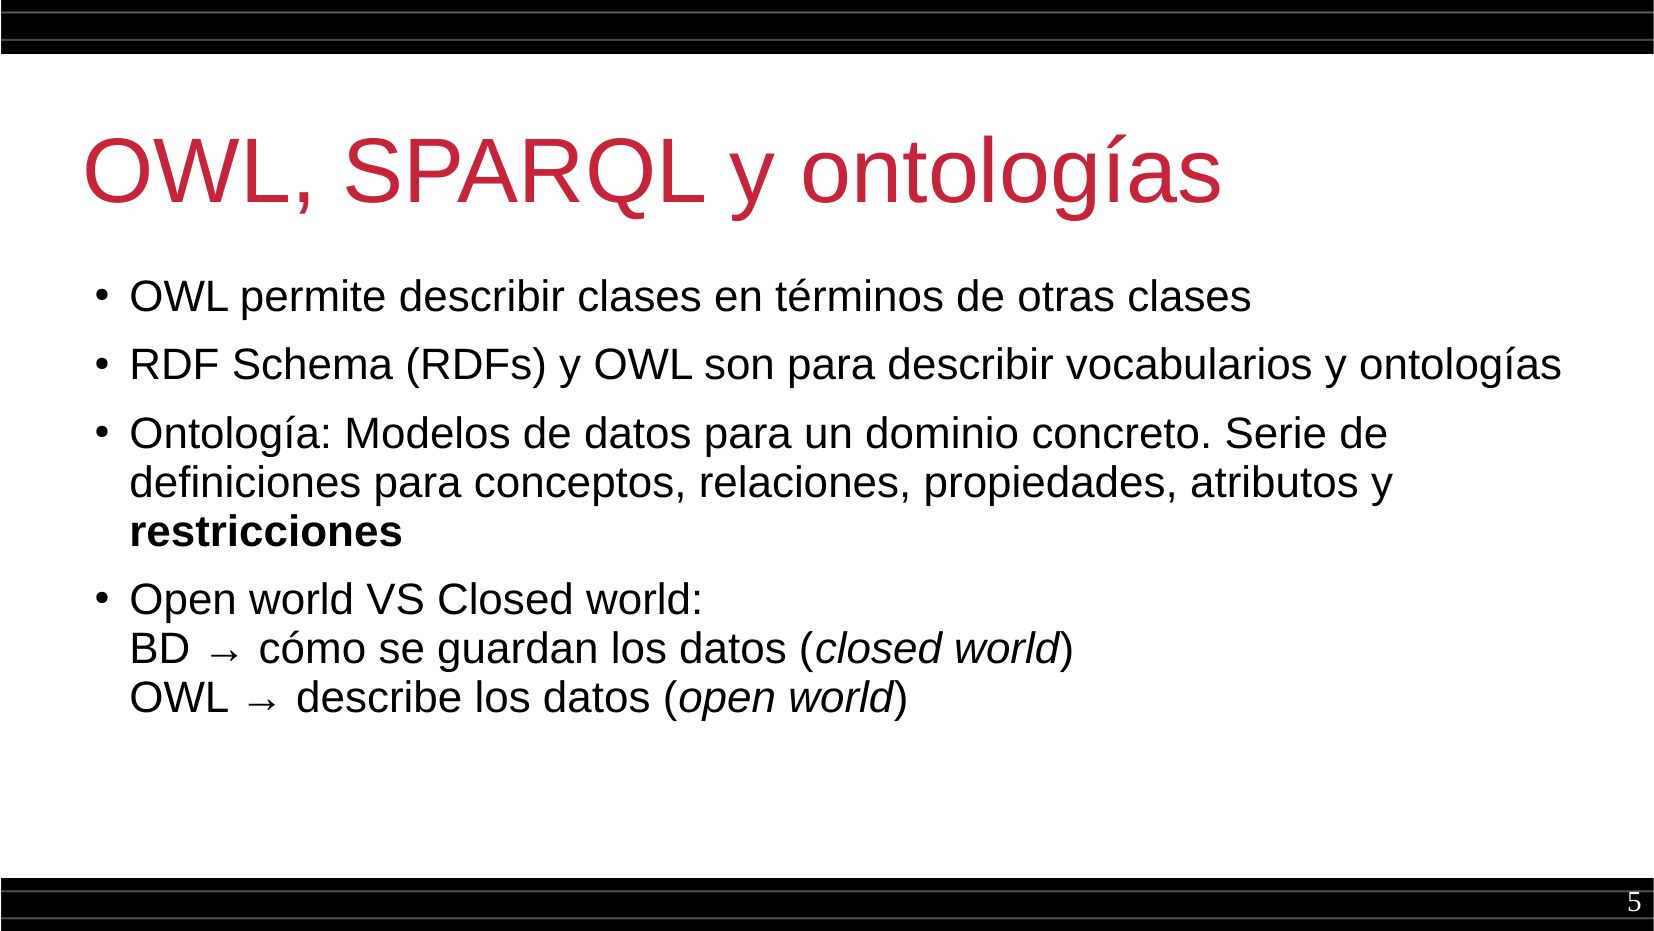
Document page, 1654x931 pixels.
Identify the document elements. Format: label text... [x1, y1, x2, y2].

picture [1, 878, 1654, 931]
title OWL, SPARQL y ontologías [82, 92, 1571, 249]
list OWL permite describir clases en términos de otras clases RDF Schema (RDFs) y OWL son para describir vocabularios y ontologías Ontología: Modelos de datos para un dominio concreto. Serie de definiciones para conceptos, relaciones, propiedades, atributos y restricciones Open world VS Closed world: BD → cómo se guardan los datos (closed world) OWL → describe los datos (open world) [82, 271, 1571, 758]
picture [1, 0, 1654, 54]
